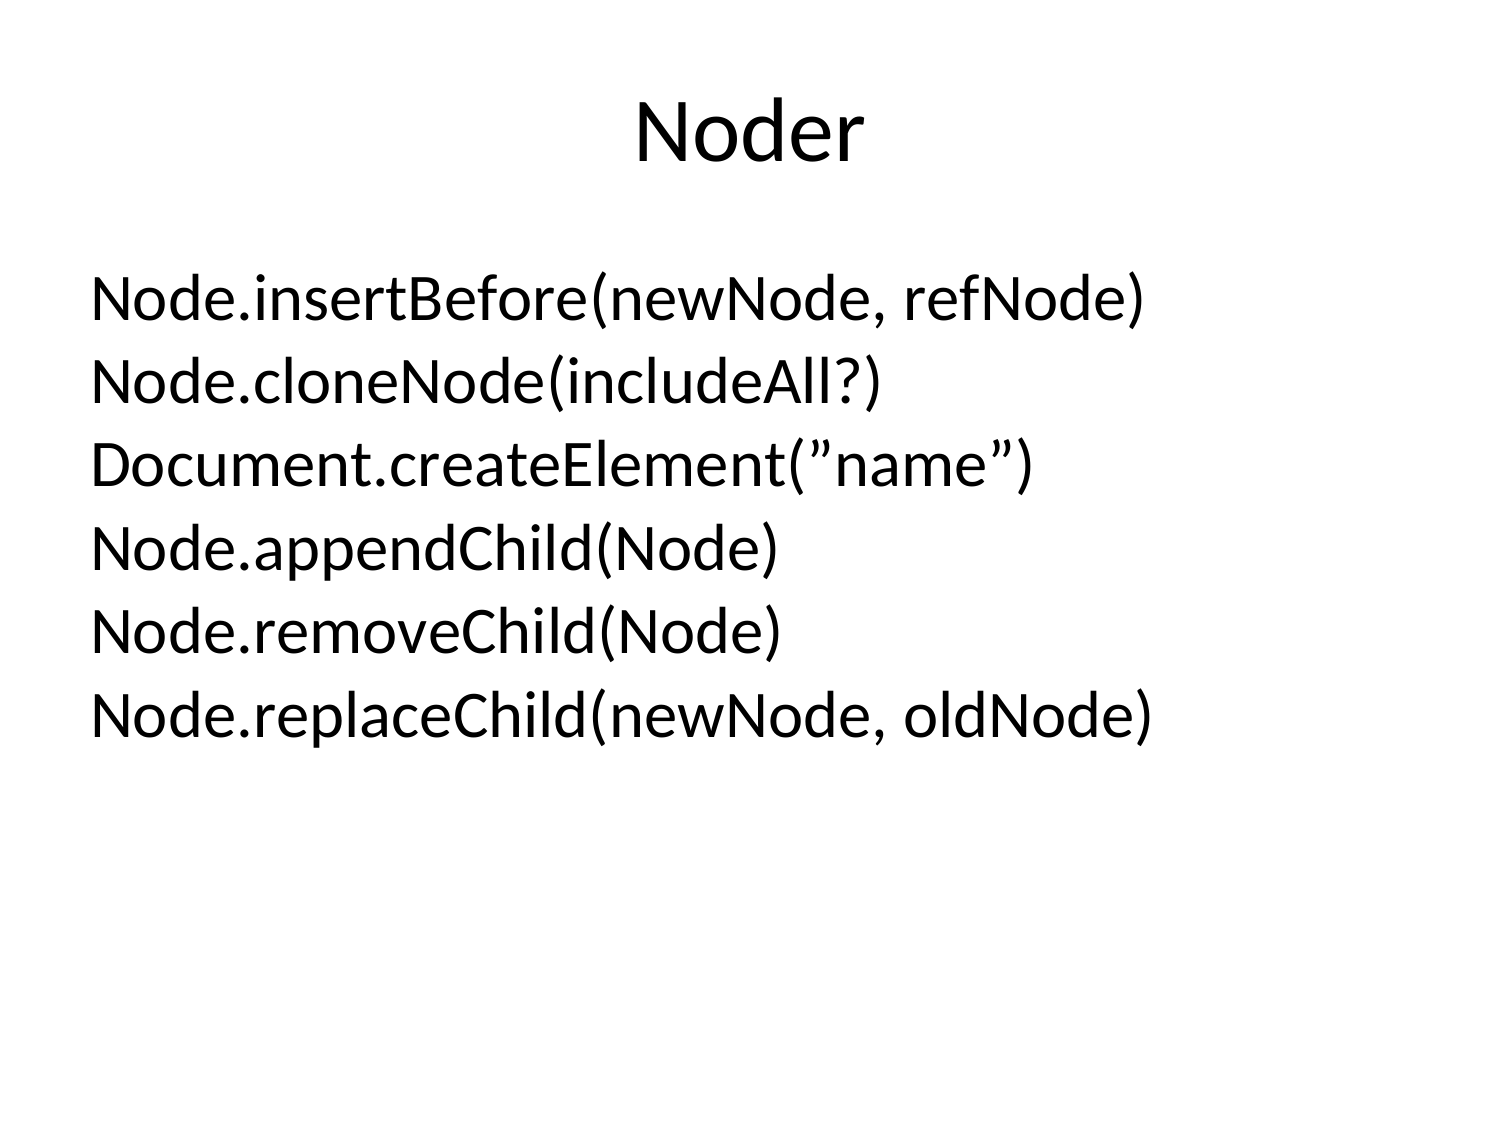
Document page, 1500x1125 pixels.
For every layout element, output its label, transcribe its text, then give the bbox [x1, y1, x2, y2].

title Noder [75, 45, 1426, 233]
list Node.insertBefore(newNode, refNode) Node.cloneNode(includeAll?) Document.createElement(”name”) Node.appendChild(Node) Node.removeChild(Node) Node.replaceChild(newNode, oldNode) [75, 262, 1426, 1006]
